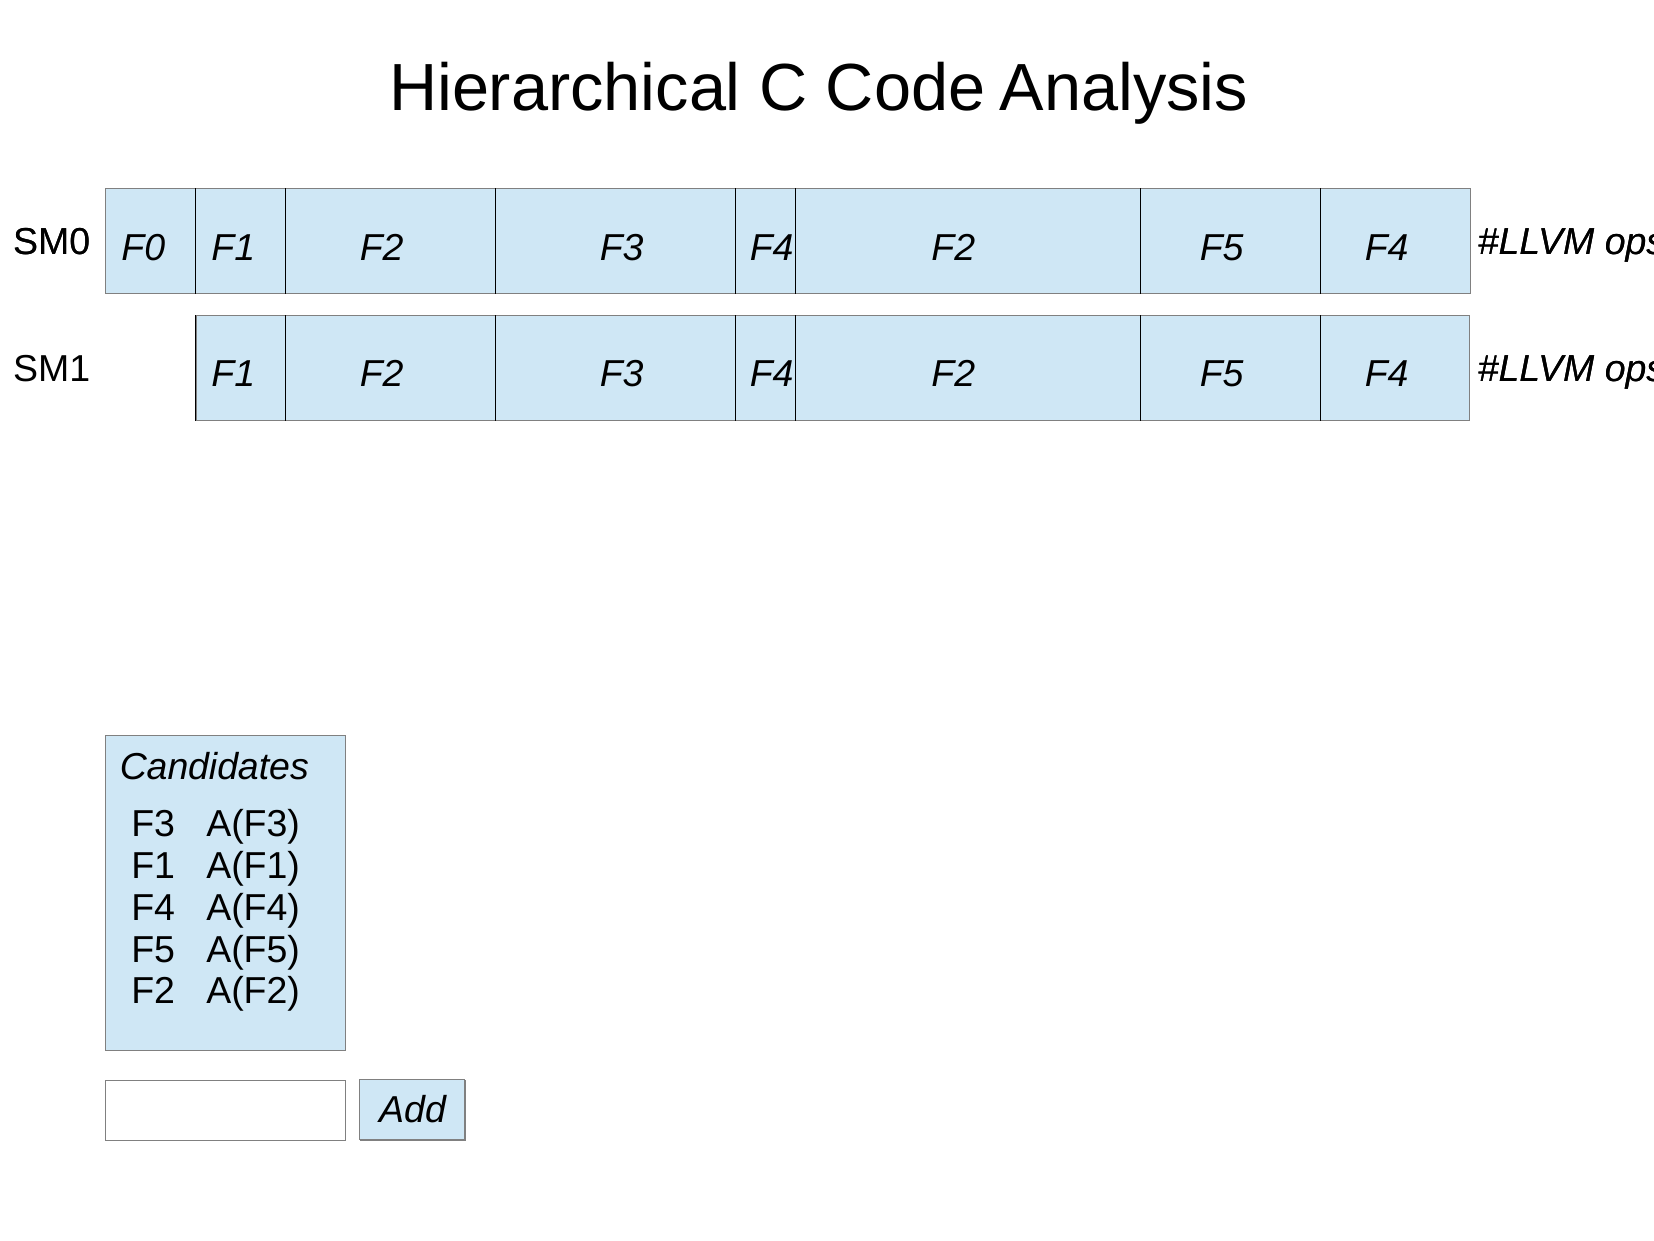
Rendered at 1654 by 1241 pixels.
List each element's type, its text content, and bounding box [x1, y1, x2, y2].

text_box [736, 188, 795, 218]
text_box [796, 188, 1140, 294]
text_box F4 [735, 218, 809, 276]
text_box [736, 276, 795, 294]
text_box [1321, 188, 1471, 294]
text_box [1321, 315, 1470, 421]
text_box [736, 315, 795, 345]
text_box [1141, 188, 1320, 294]
text_box F3 [585, 218, 659, 276]
text_box F3 A(F3) F1 A(F1) F4 A(F4) F5 A(F5) F2 A(F2) [116, 794, 316, 1020]
text_box [105, 735, 346, 1051]
text_box #LLVM ops [1463, 213, 1654, 270]
text_box [1141, 315, 1320, 421]
text_box F0 [106, 218, 181, 276]
text_box #LLVM ops [1463, 339, 1654, 397]
text_box SM1 [0, 339, 106, 397]
text_box F3 [585, 345, 659, 402]
text_box [196, 188, 285, 294]
text_box Add [359, 1079, 465, 1140]
text_box [286, 315, 495, 421]
text_box F1 [196, 345, 271, 402]
text_box [105, 188, 195, 294]
text_box F1 [196, 218, 271, 276]
text_box F2 [916, 345, 991, 402]
text_box [286, 188, 495, 294]
text_box [496, 315, 735, 421]
text_box F5 [1185, 218, 1259, 276]
title Hierarchical C Code Analysis [75, 45, 1564, 131]
text_box [196, 315, 285, 421]
text_box F2 [345, 218, 419, 276]
text_box F4 [1350, 218, 1424, 276]
text_box F2 [916, 218, 991, 276]
text_box F4 [735, 345, 809, 402]
text_box Candidates [105, 738, 324, 796]
text_box F4 [1350, 345, 1424, 402]
text_box F5 [1185, 345, 1259, 402]
text_box [496, 188, 735, 294]
text_box [105, 1080, 346, 1141]
text_box [796, 315, 1140, 421]
text_box SM0 [0, 213, 106, 270]
text_box F2 [345, 345, 419, 402]
text_box [736, 402, 795, 421]
